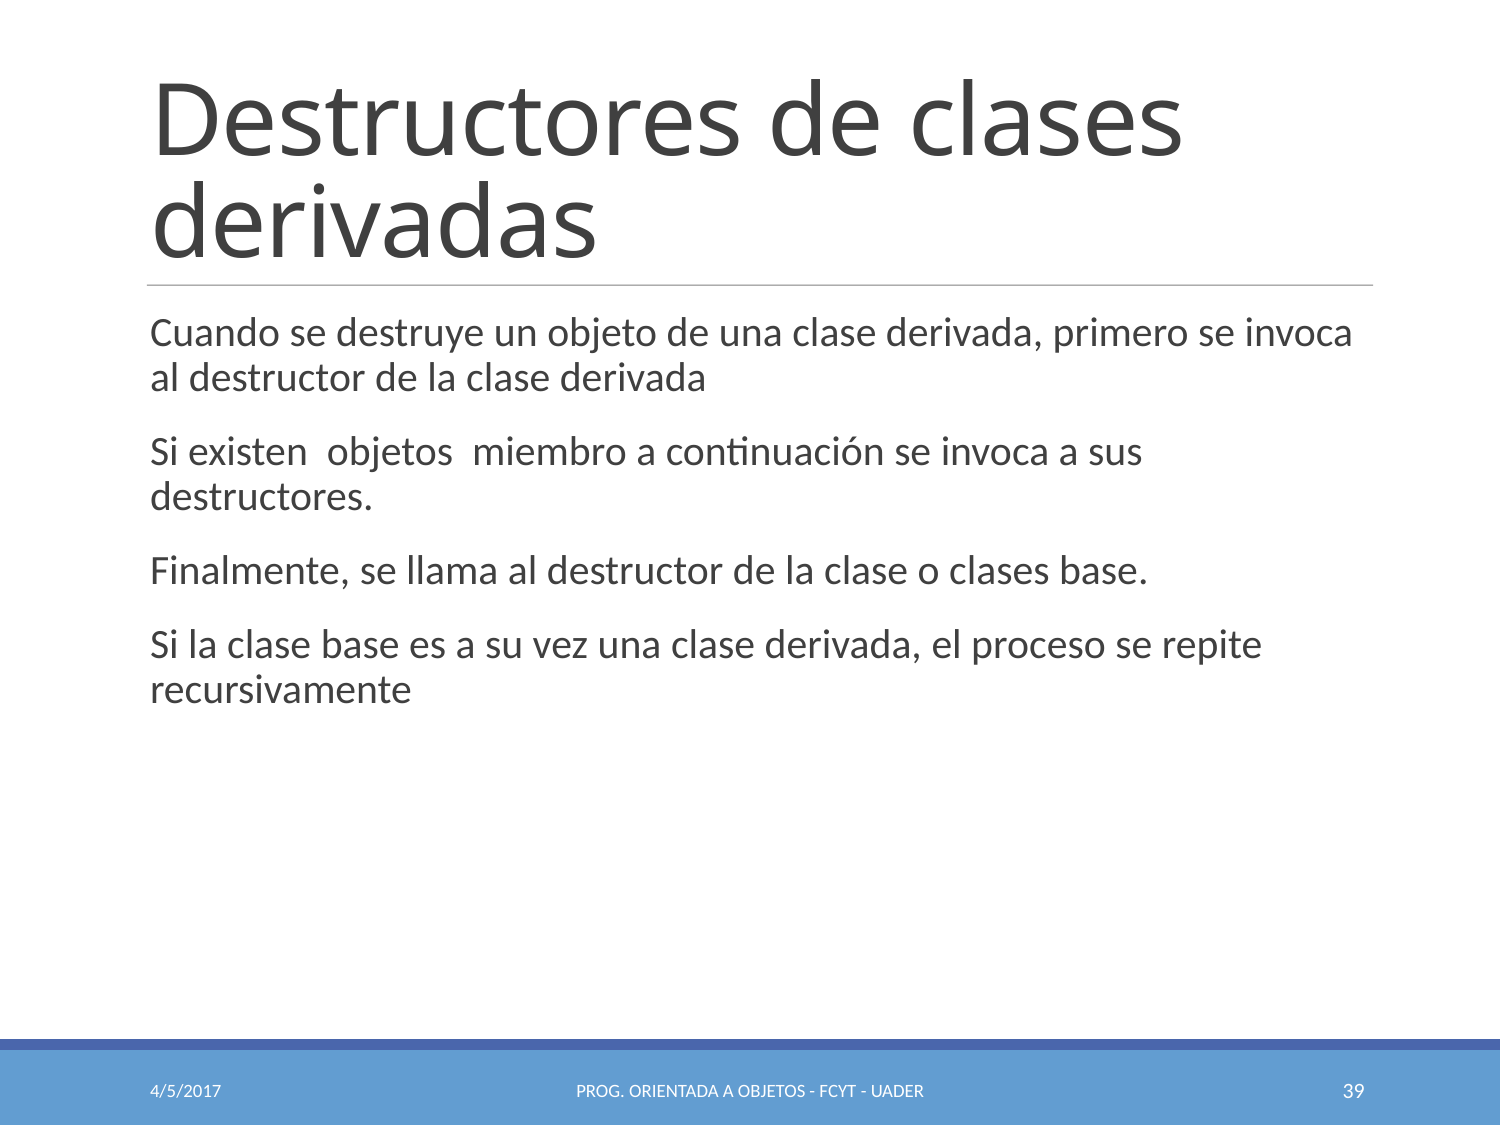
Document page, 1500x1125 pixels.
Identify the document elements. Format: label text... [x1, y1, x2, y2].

footer Prog. Orientada a Objetos - FCyT - UADER [453, 1059, 1047, 1120]
slide_number 4/5/2017 [135, 1059, 440, 1120]
title Destructores de clases derivadas [135, 47, 1373, 285]
list Cuando se destruye un objeto de una clase derivada, primero se invoca al destructor de la clase derivada Si existen objetos miembro a continuación se invoca a sus destructores. Finalmente, se llama al destructor de la clase o clases base. Si la clase base es a su vez una clase derivada, el proceso se repite recursivamente [135, 302, 1373, 963]
slide_number <número> [1218, 1059, 1380, 1120]
